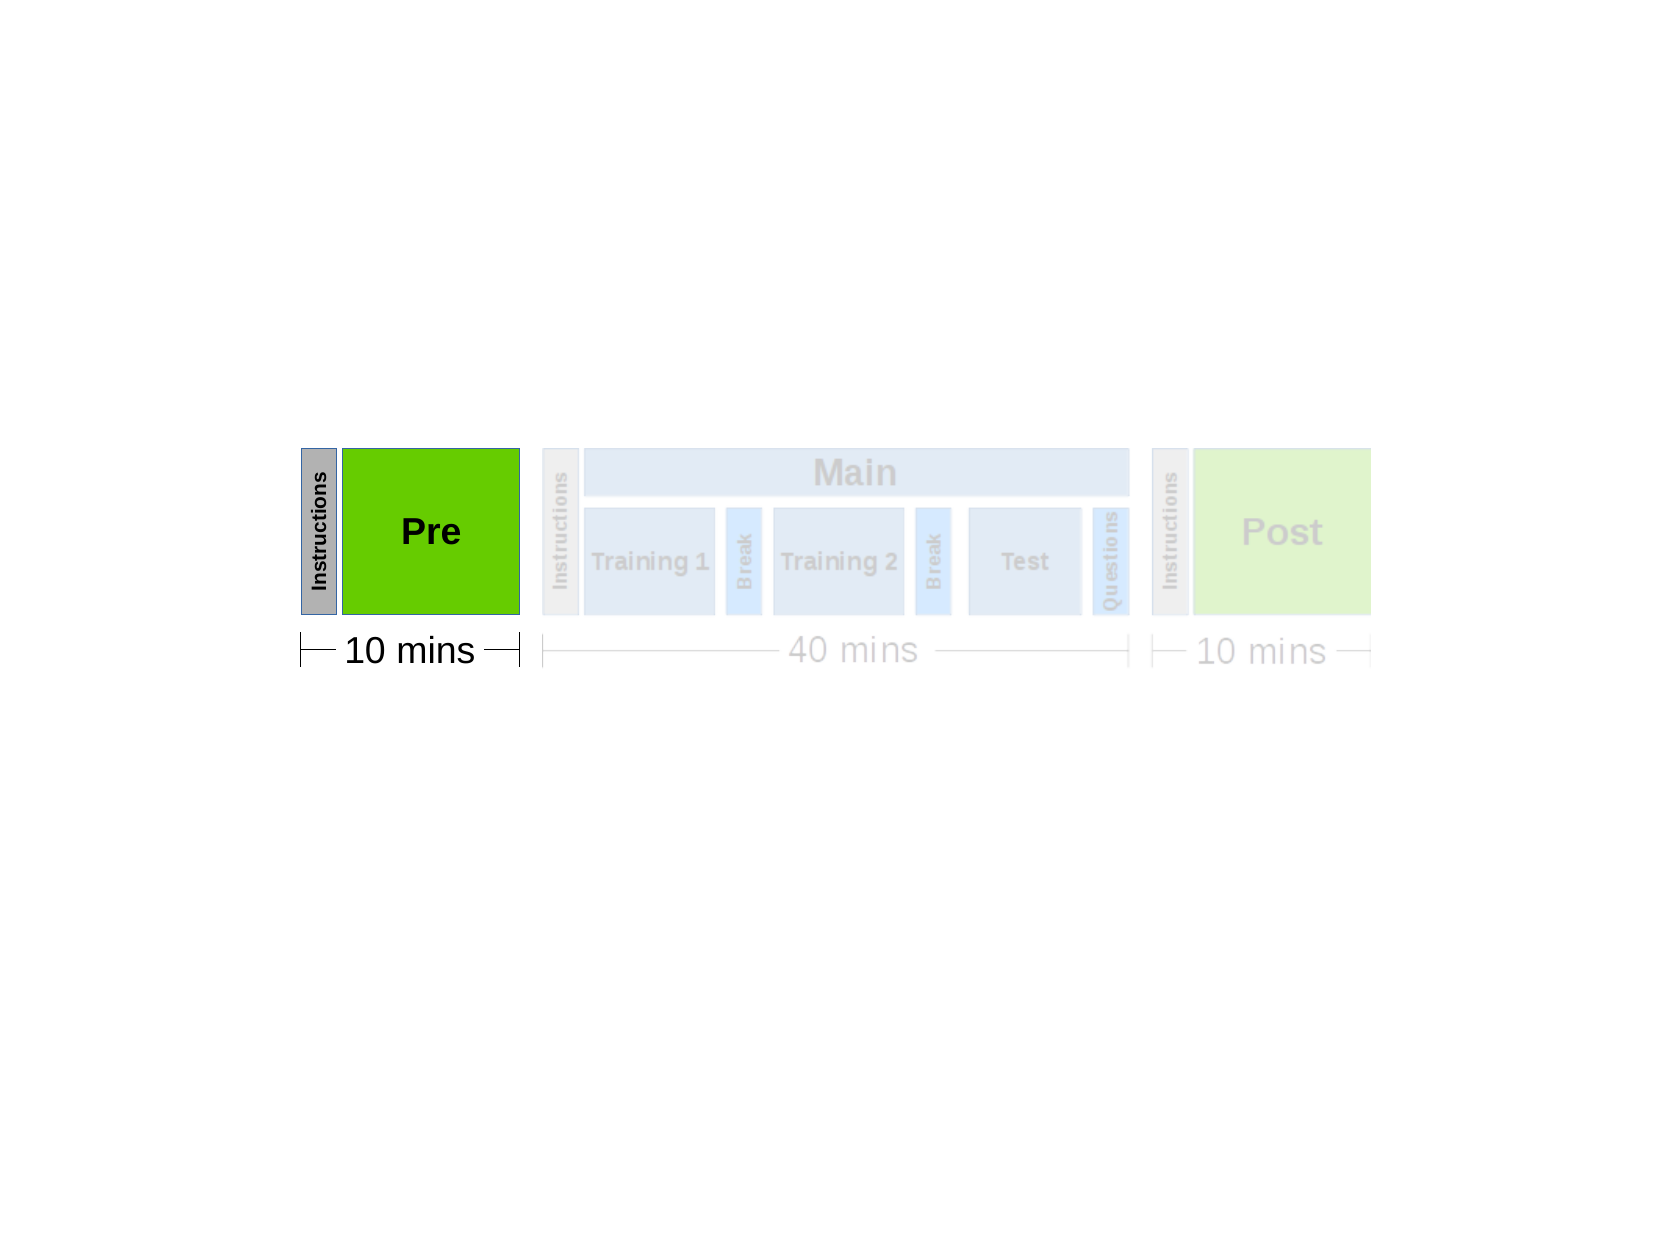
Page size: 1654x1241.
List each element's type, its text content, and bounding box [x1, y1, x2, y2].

text_box Instructions [301, 448, 337, 615]
text_box Pre [342, 448, 520, 615]
text_box 10 mins [329, 622, 491, 680]
picture [542, 448, 1371, 680]
